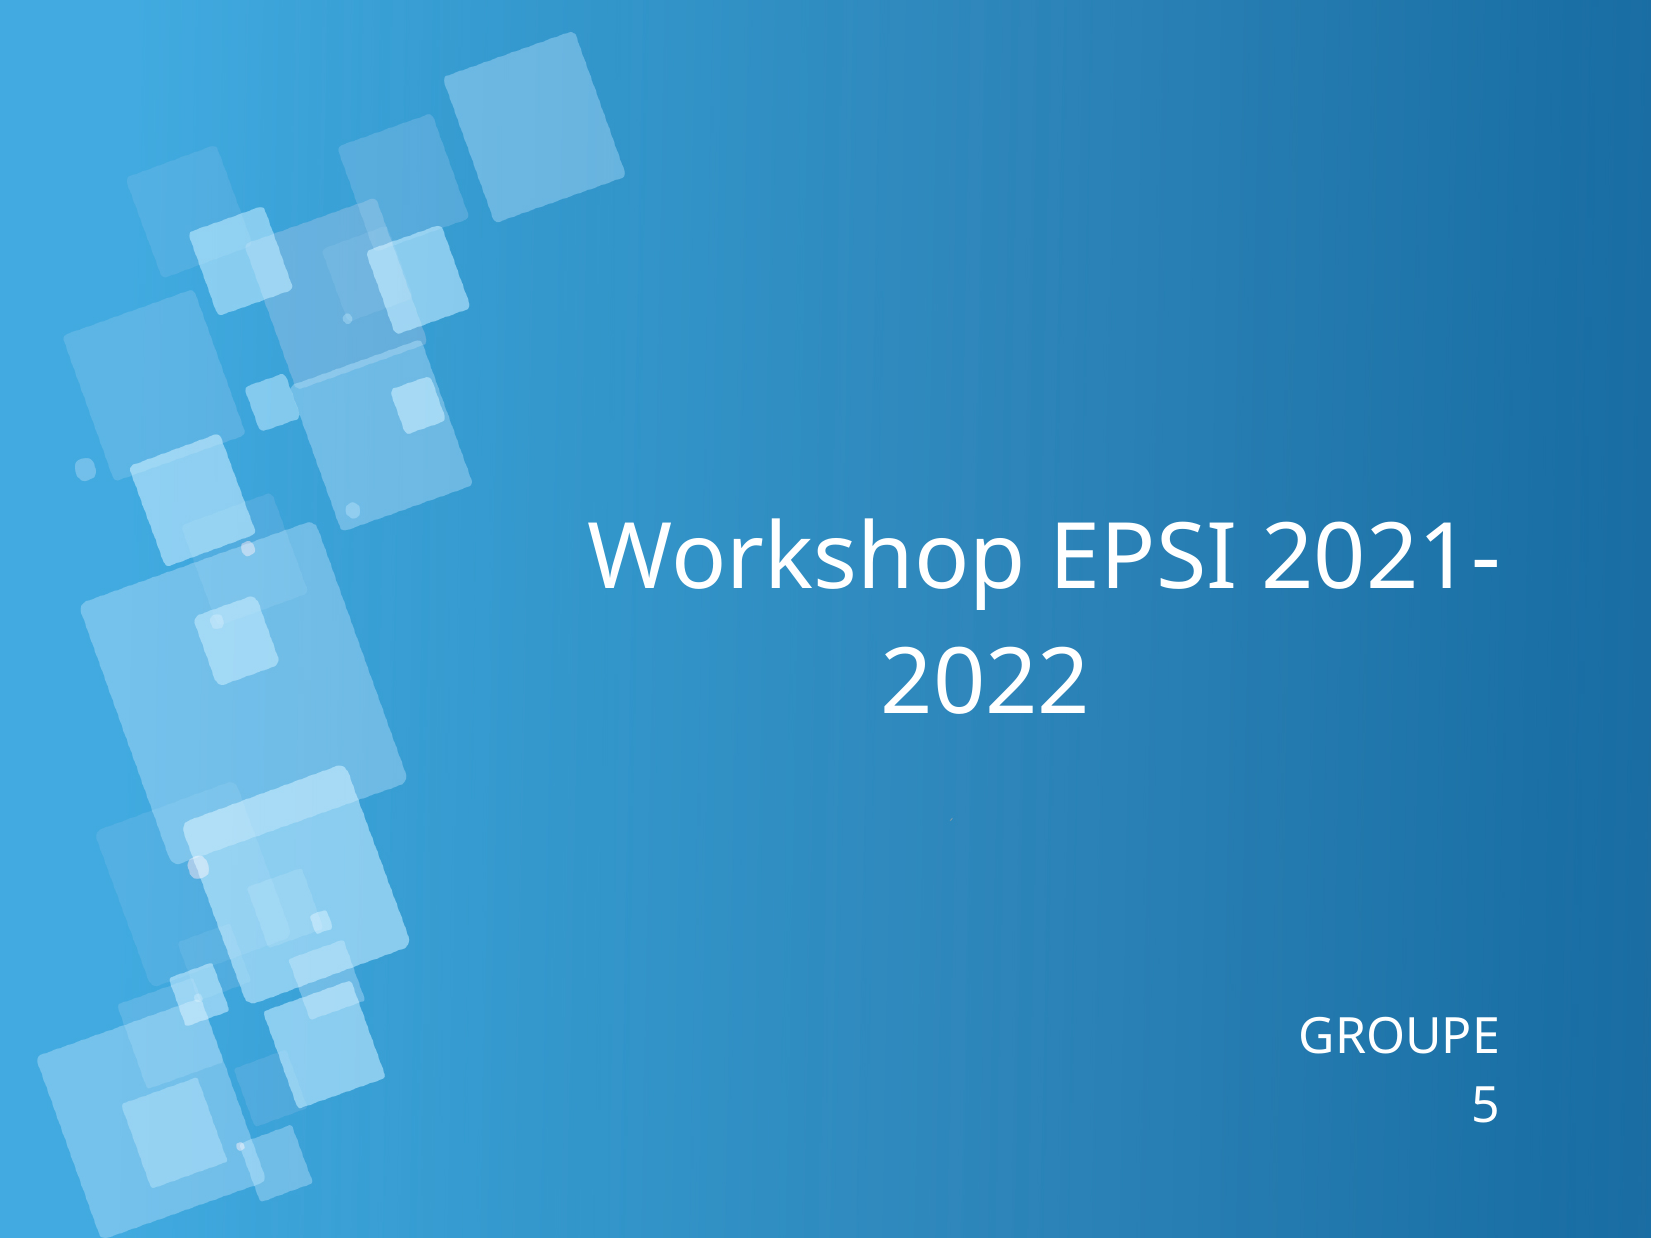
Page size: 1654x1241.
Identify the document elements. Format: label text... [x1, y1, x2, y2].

picture [0, 0, 1651, 1238]
subtitle GROUPE 5 [1275, 1012, 1501, 1126]
title Workshop EPSI 2021-2022 [385, 500, 1586, 732]
